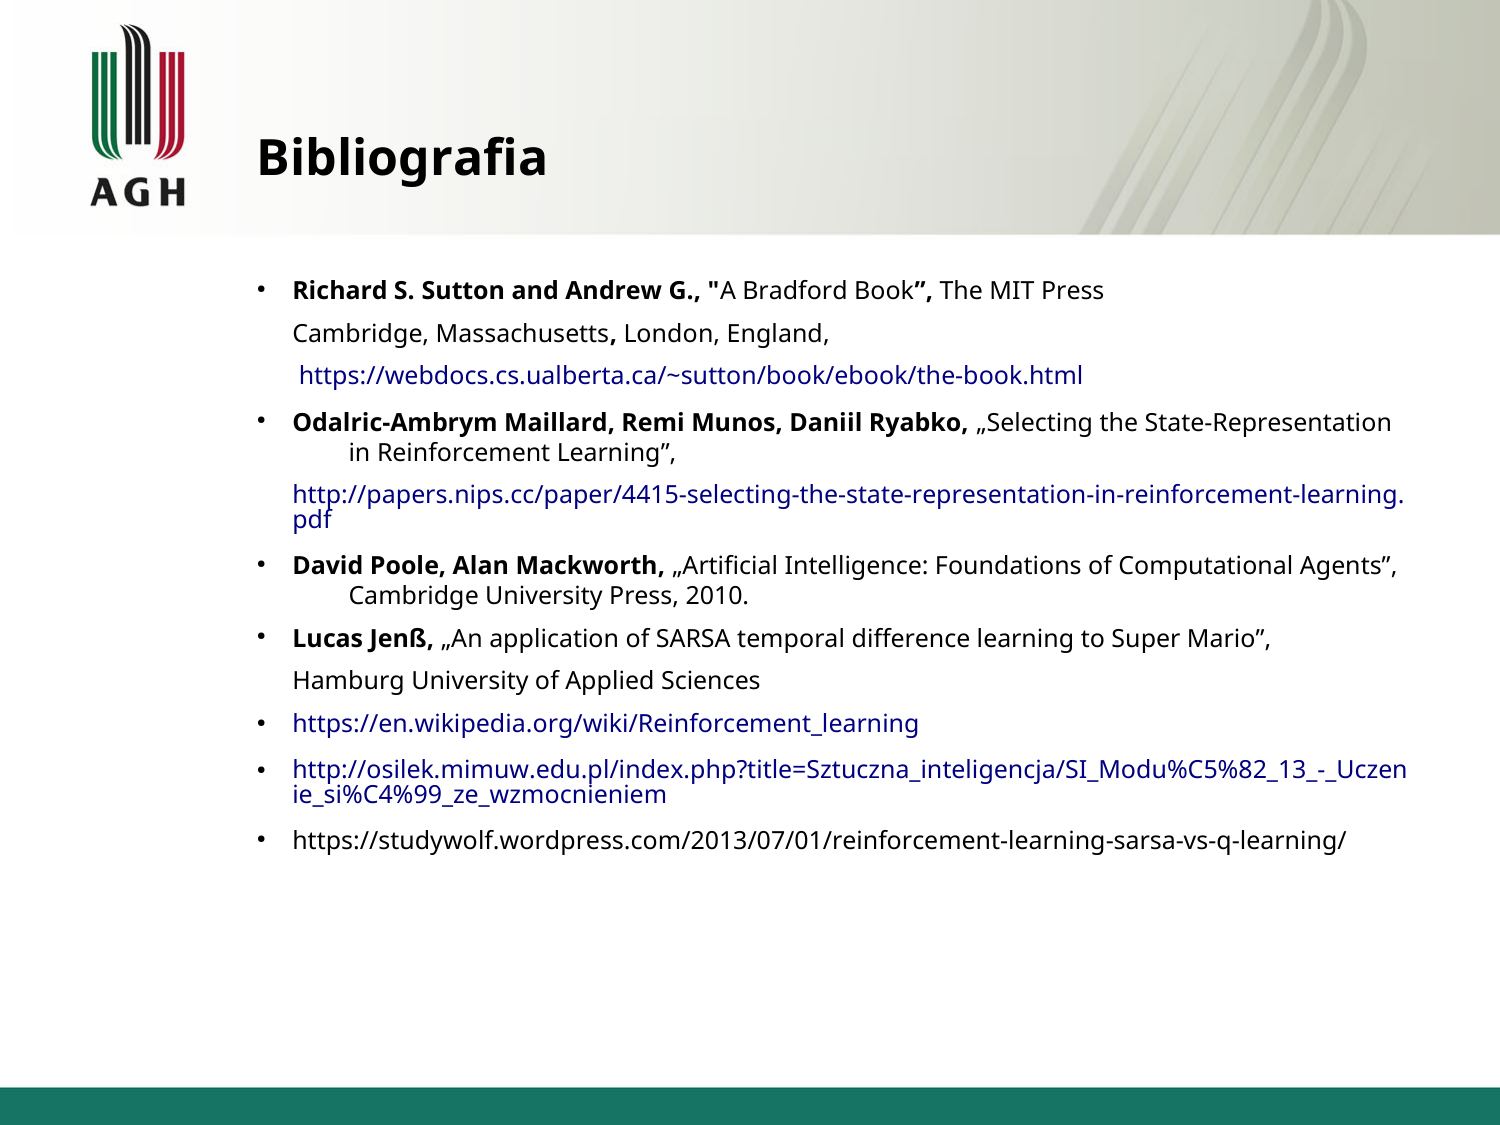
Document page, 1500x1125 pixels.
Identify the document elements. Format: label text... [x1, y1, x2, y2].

list Richard S. Sutton and Andrew G., "A Bradford Book”, The MIT Press Cambridge, Massachusetts, London, England, https://webdocs.cs.ualberta.ca/~sutton/book/ebook/the-book.html Odalric-Ambrym Maillard, Remi Munos, Daniil Ryabko, „Selecting the State-Representation in Reinforcement Learning”, http://papers.nips.cc/paper/4415-selecting-the-state-representation-in-reinforcement-learning.pdf David Poole, Alan Mackworth, „Artificial Intelligence: Foundations of Computational Agents”, Cambridge University Press, 2010. Lucas Jenß, „An application of SARSA temporal difference learning to Super Mario”, Hamburg University of Applied Sciences https://en.wikipedia.org/wiki/Reinforcement_learning http://osilek.mimuw.edu.pl/index.php?title=Sztuczna_inteligencja/SI_Modu%C5%82_13_-_Uczenie_si%C4%99_ze_wzmocnieniem https://studywolf.wordpress.com/2013/07/01/reinforcement-learning-sarsa-vs-q-learning/ [242, 267, 1425, 1005]
picture [0, 0, 1500, 1125]
title Bibliografia [242, 78, 1425, 233]
